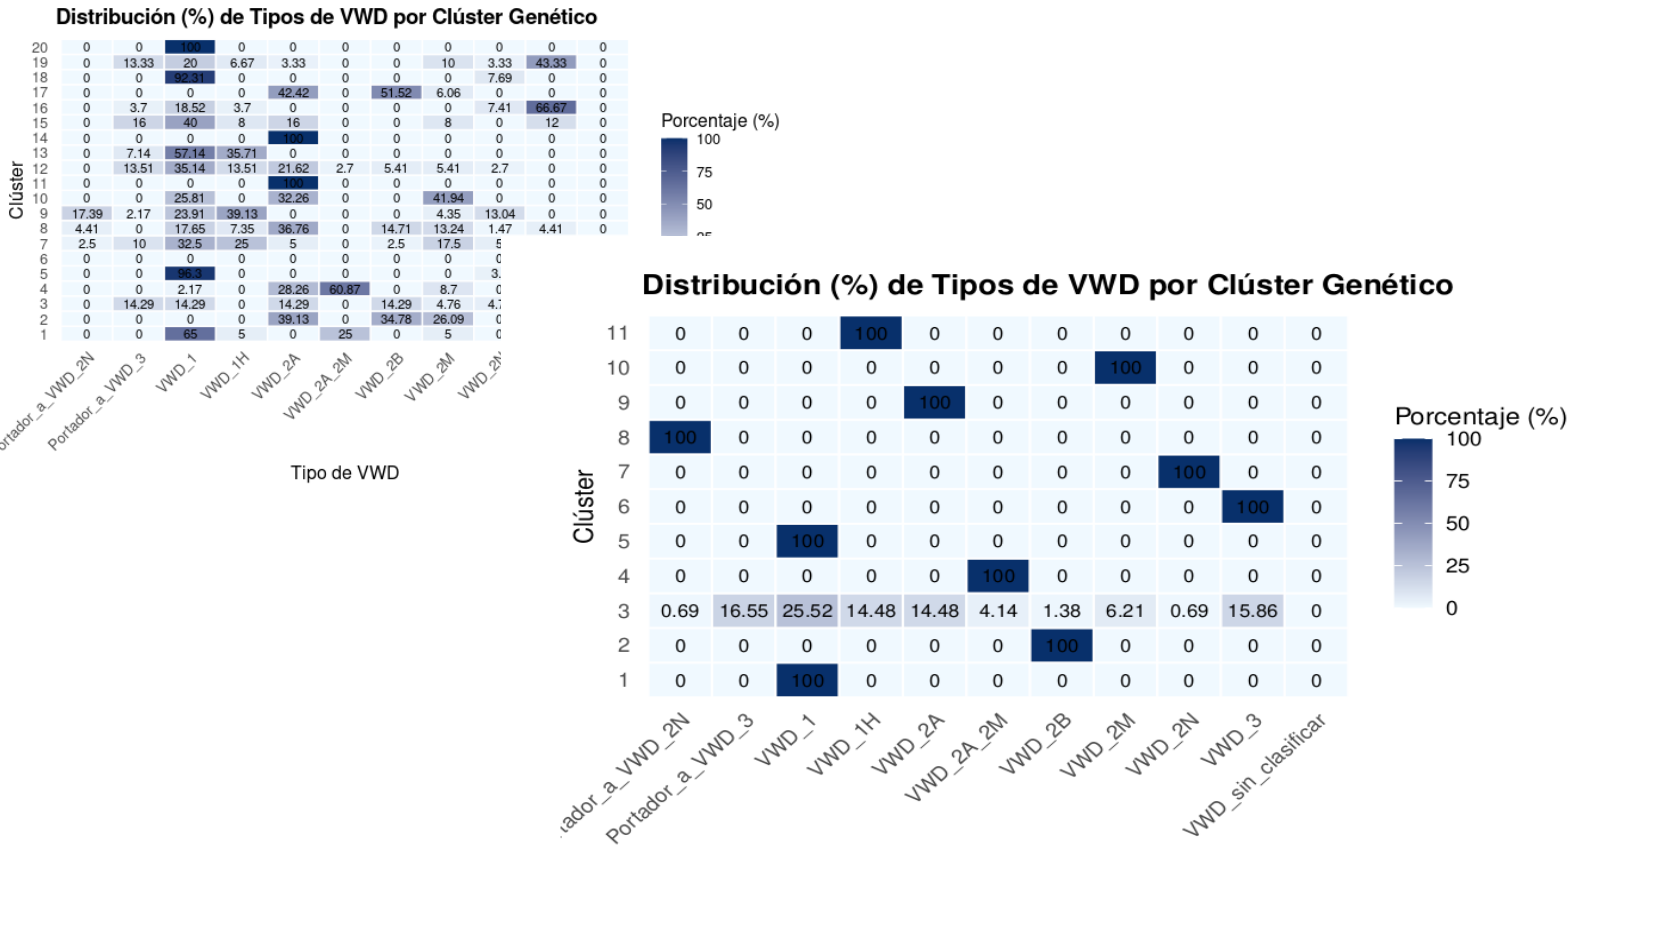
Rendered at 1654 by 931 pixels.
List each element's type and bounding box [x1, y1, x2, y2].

picture [0, 0, 1595, 854]
